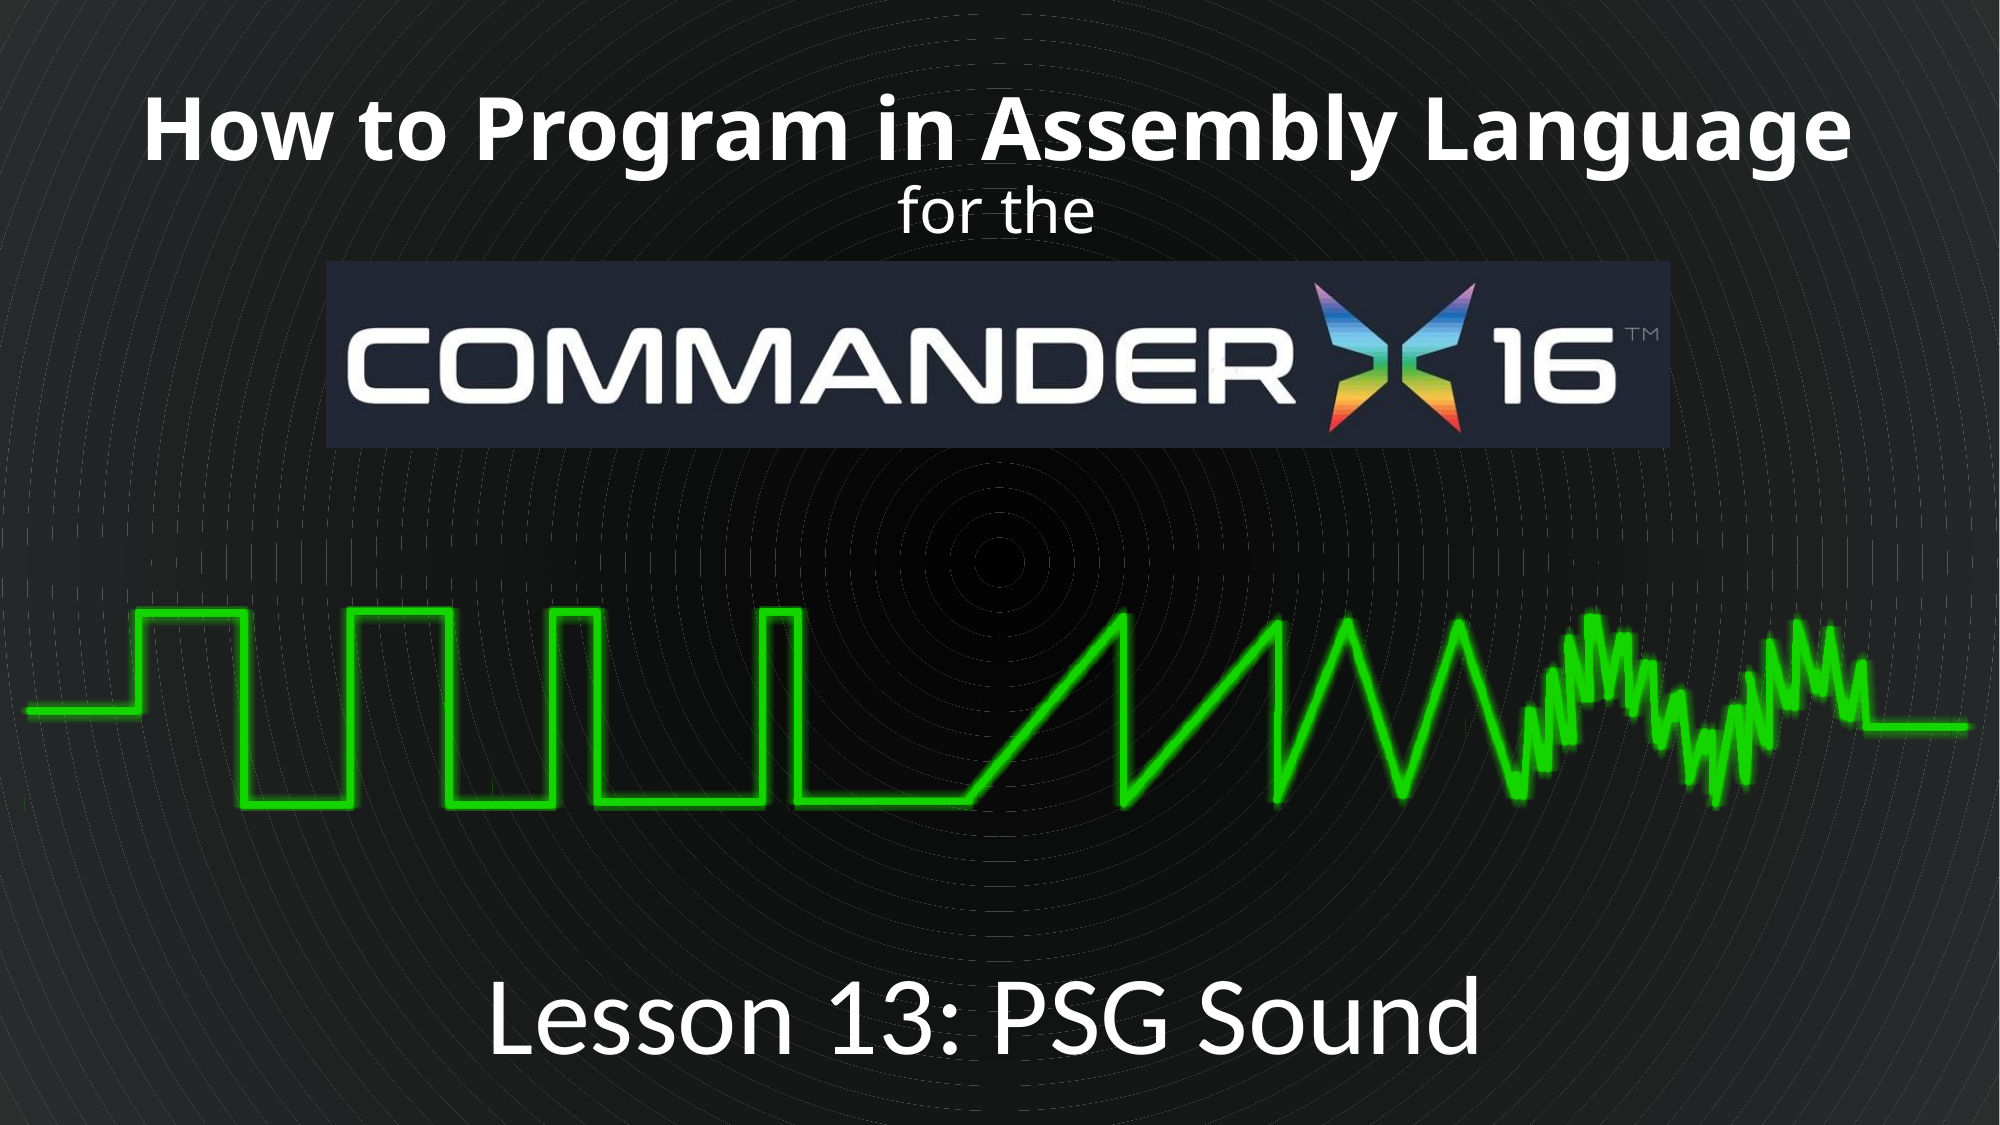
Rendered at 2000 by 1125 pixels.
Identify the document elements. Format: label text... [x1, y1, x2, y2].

picture [5, 475, 2000, 950]
picture [326, 261, 1670, 448]
subtitle Lesson 13: PSG Sound [48, 950, 1924, 1076]
title How to Program in Assembly Language for the [60, 22, 1935, 255]
